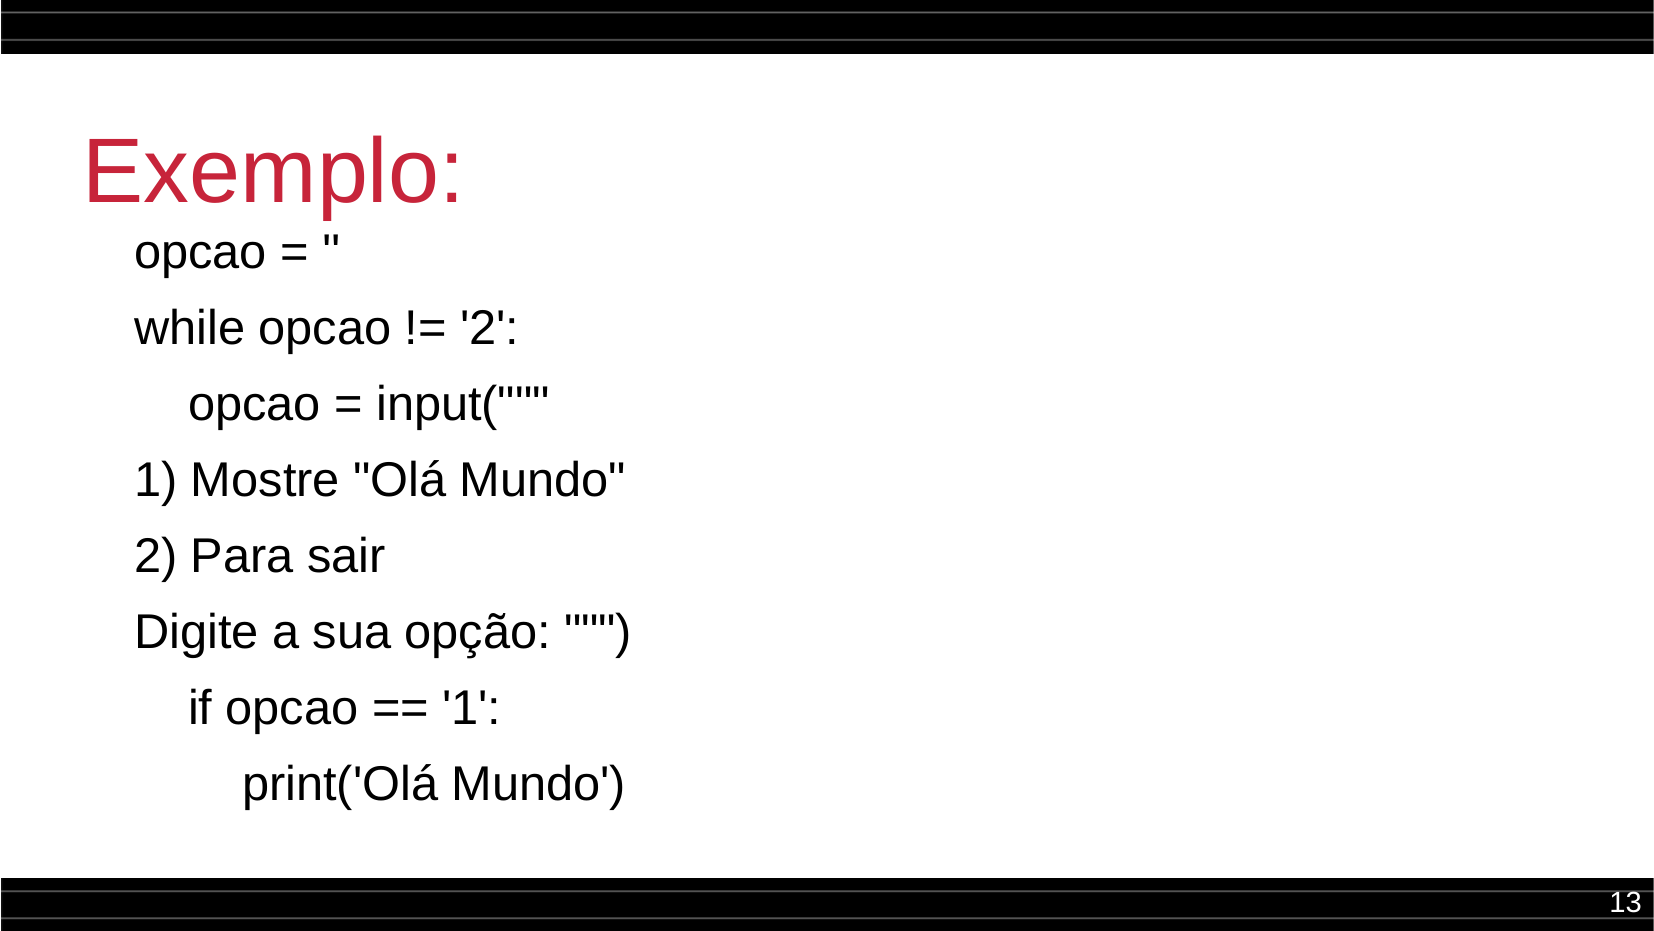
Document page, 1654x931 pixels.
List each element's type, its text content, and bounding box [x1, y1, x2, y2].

title Exemplo: [82, 92, 1571, 224]
picture [1, 0, 1654, 54]
list opcao = '' while opcao != '2': opcao = input(""" 1) Mostre "Olá Mundo" 2) Para sair Digite a sua opção: """) if opcao == '1': print('Olá Mundo') [82, 224, 1571, 815]
picture [1, 878, 1654, 931]
